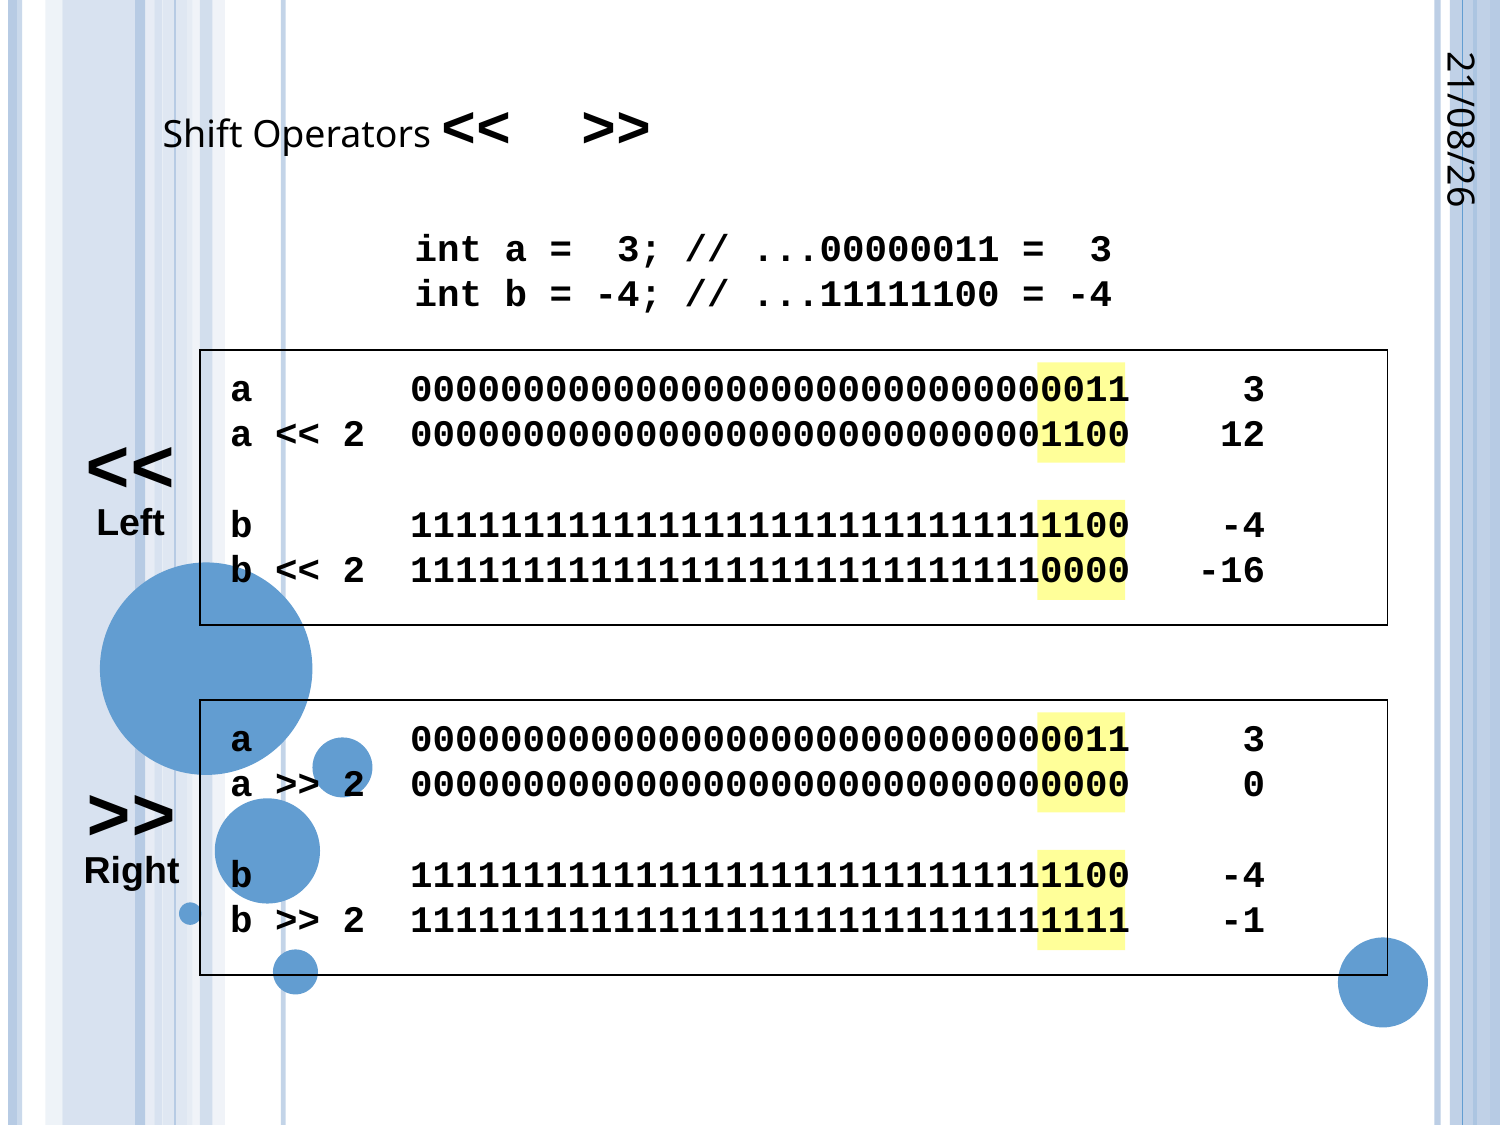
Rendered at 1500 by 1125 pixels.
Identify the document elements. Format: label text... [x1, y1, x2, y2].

list int a = 3; // ...00000011 = 3 int b = -4; // ...11111100 = -4 [399, 224, 1138, 325]
title Shift Operators << >> [112, 62, 1388, 200]
text_box a 00000000000000000000000000000011 3 a << 2 00000000000000000000000000001100 12 b 11111111111111111111111111111100 -4 b << 2 11111111111111111111111111110000 -16 [200, 350, 1388, 625]
text_box << Left [70, 426, 191, 551]
text_box a 00000000000000000000000000000011 3 a >> 2 00000000000000000000000000000000 0 b 11111111111111111111111111111100 -4 b >> 2 11111111111111111111111111111111 -1 [200, 699, 1388, 975]
text_box >> Right [68, 774, 195, 899]
